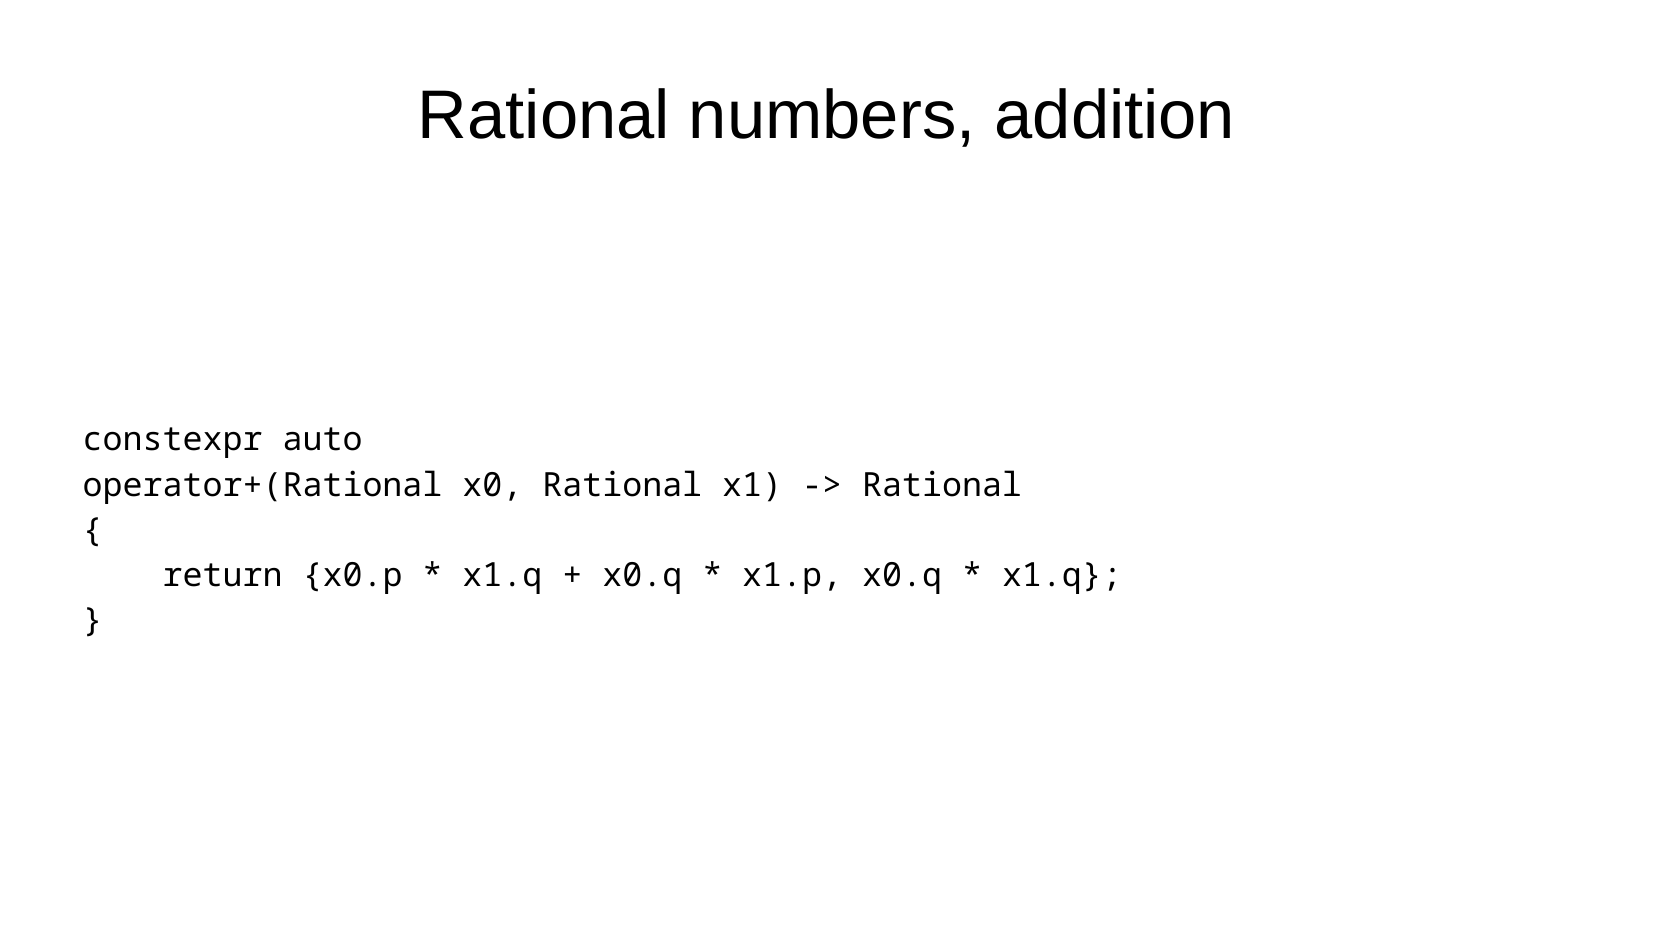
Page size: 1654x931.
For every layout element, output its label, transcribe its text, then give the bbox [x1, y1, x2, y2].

title Rational numbers, addition [82, 37, 1571, 193]
chart [777, 433, 941, 493]
subtitle constexpr auto operator+(Rational x0, Rational x1) -> Rational { return {x0.p * x1.q + x0.q * x1.p, x0.q * x1.q}; } [82, 193, 1571, 731]
